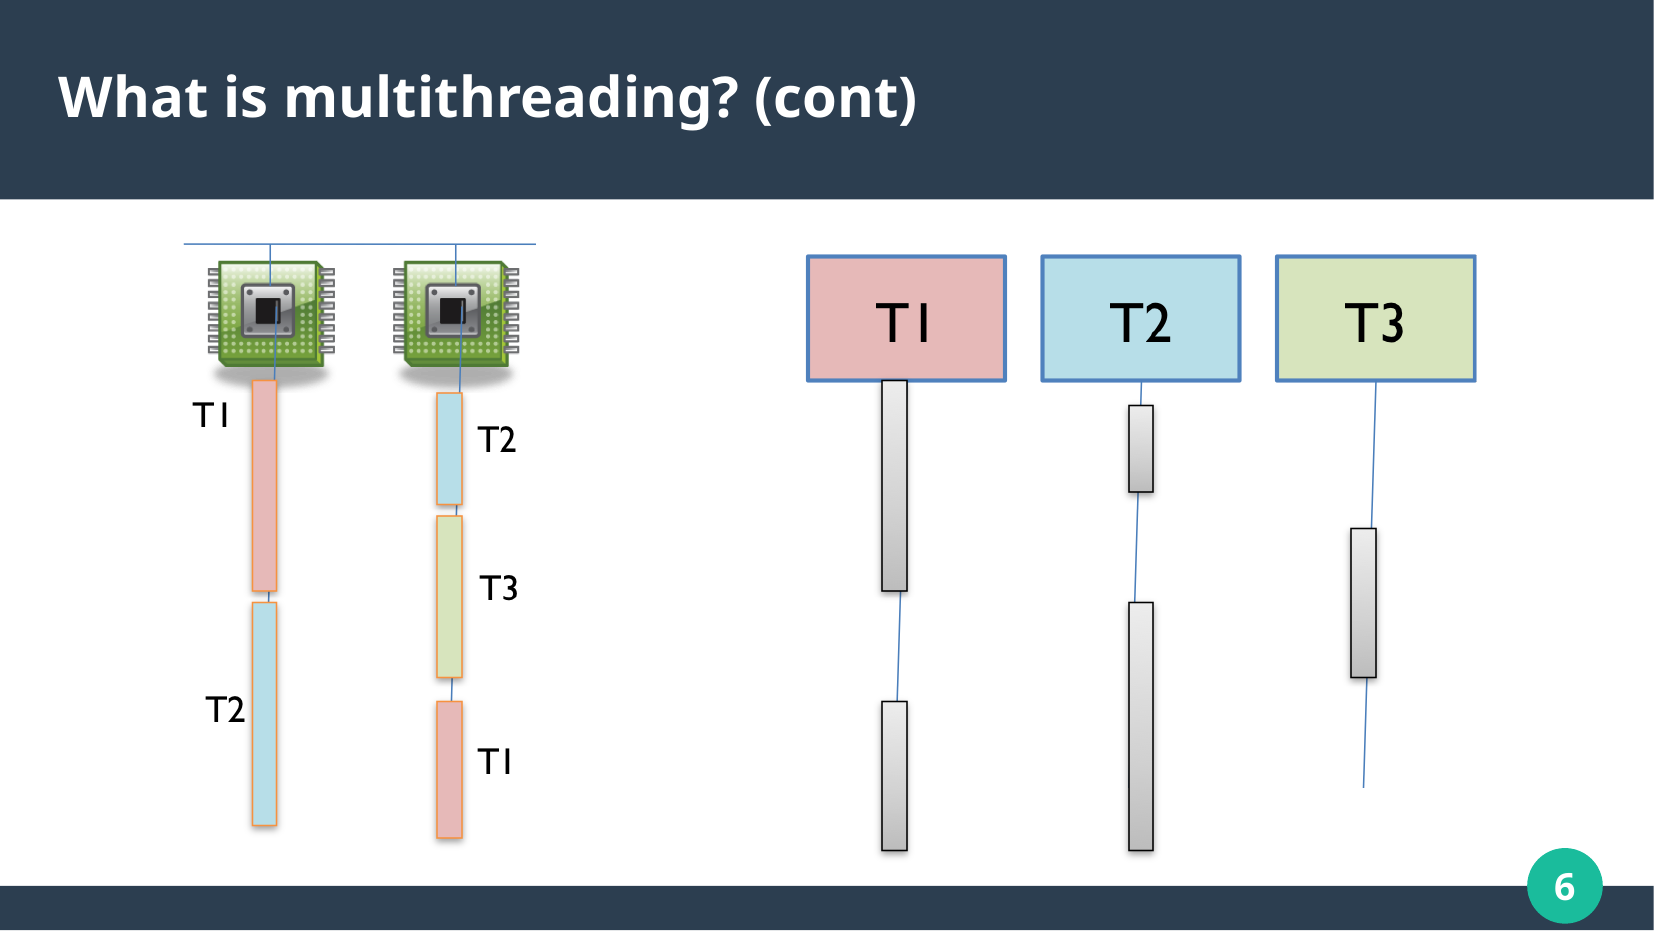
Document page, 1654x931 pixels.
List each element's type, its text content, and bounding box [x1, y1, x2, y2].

title What is multithreading? (cont) [59, 37, 1595, 155]
picture [177, 243, 1477, 864]
